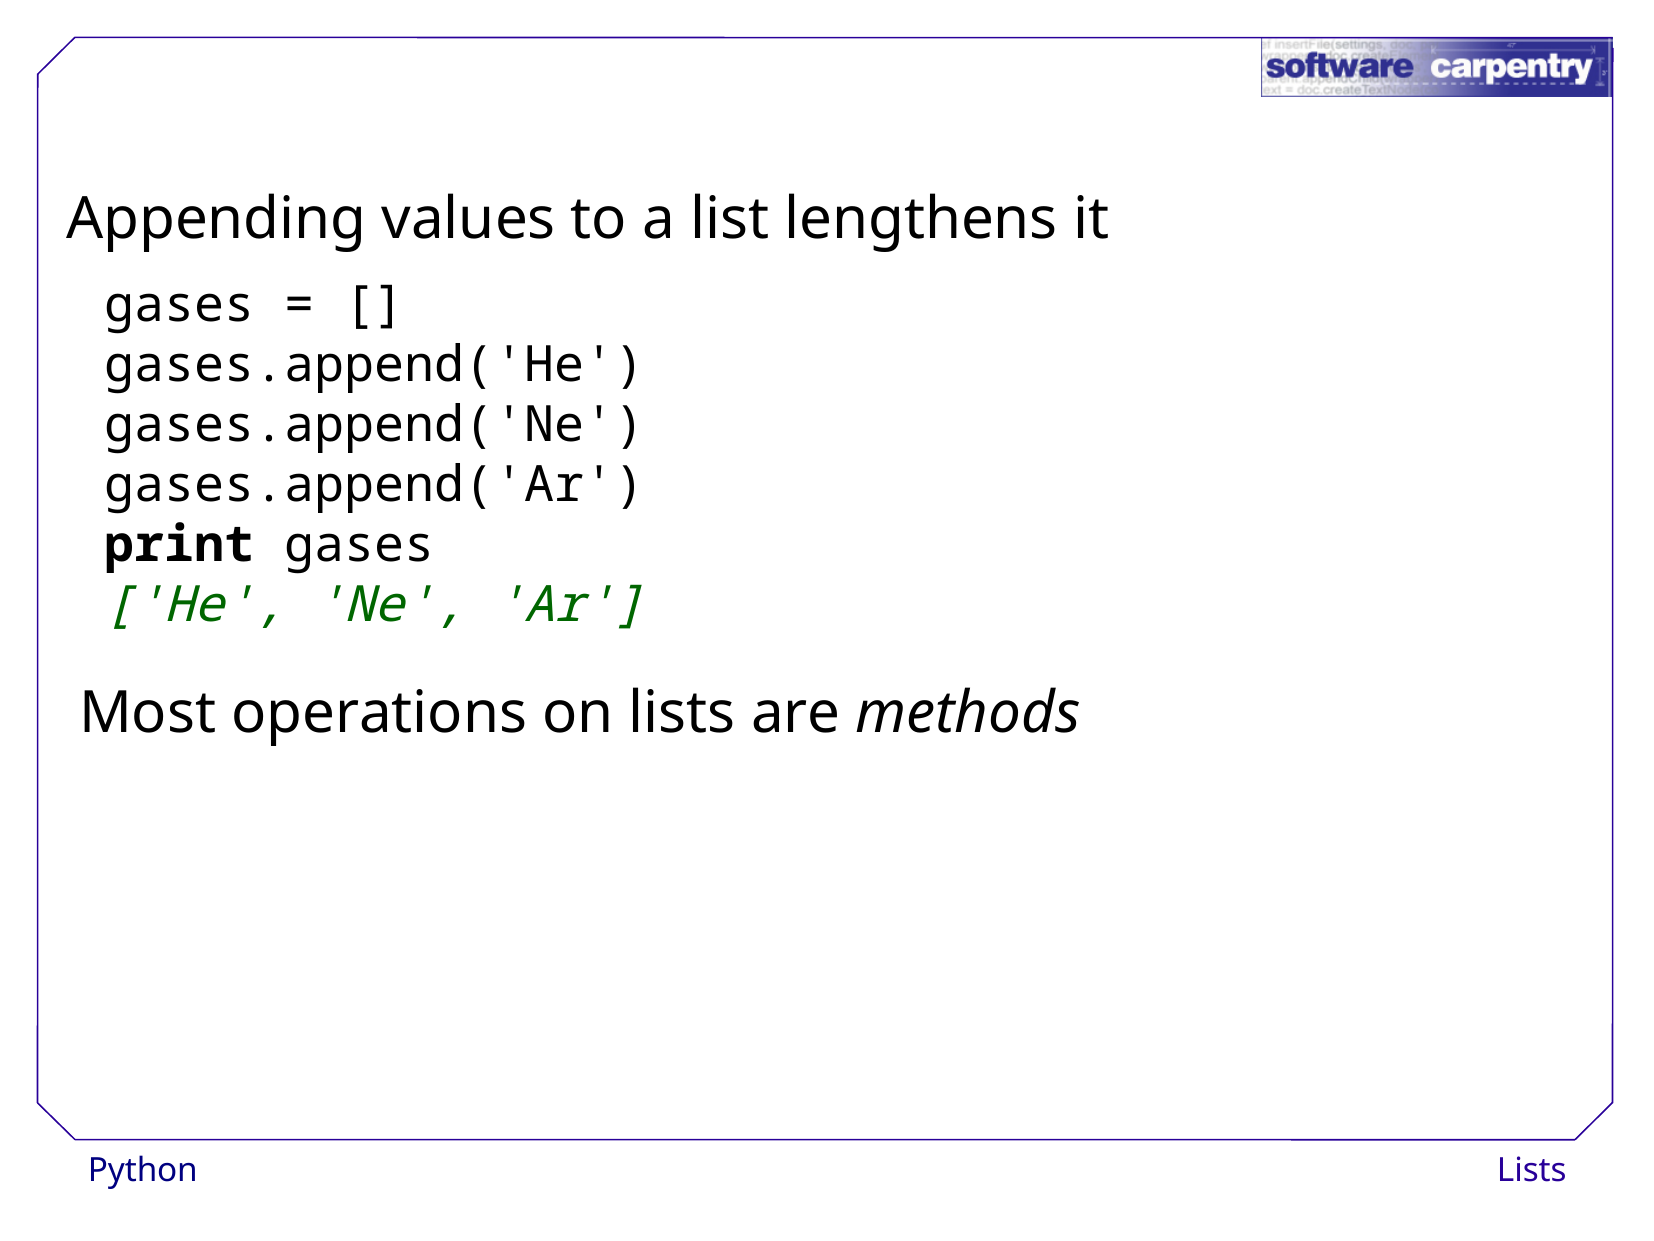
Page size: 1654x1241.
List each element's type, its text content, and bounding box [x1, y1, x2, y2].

picture [1261, 39, 1613, 97]
text_box Appending values to a list lengthens it [51, 138, 1275, 259]
text_box Most operations on lists are methods [64, 632, 1246, 753]
text_box gases = [] gases.append('He') gases.append('Ne') gases.append('Ar') print gases ['He', 'Ne', 'Ar'] [89, 263, 1512, 658]
